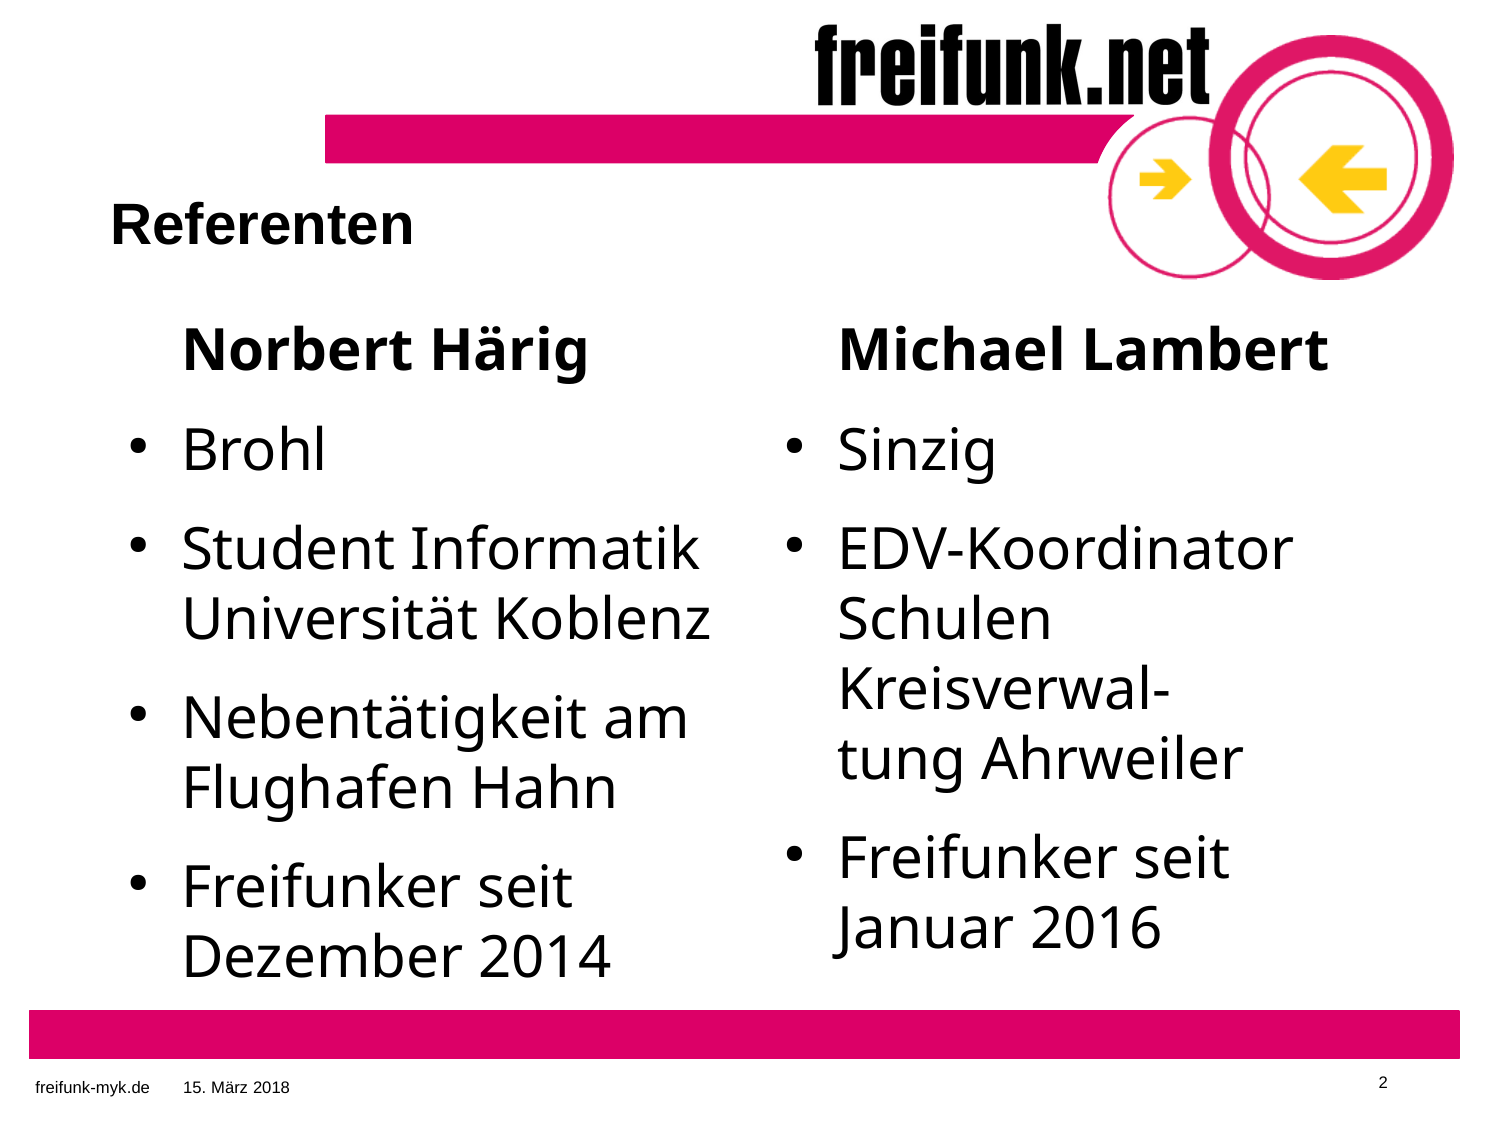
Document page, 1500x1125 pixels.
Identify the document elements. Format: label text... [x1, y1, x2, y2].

list Michael Lambert Sinzig EDV-Koordinator Schulen Kreisverwal- tung Ahrweiler Freifunker seit Januar 2016 [766, 312, 1392, 1000]
list Norbert Härig Brohl Student Informatik Universität Koblenz Nebentätigkeit am Flughafen Hahn Freifunker seit Dezember 2014 [110, 312, 736, 1000]
title Referenten [110, 160, 1093, 282]
picture [816, 24, 1454, 280]
